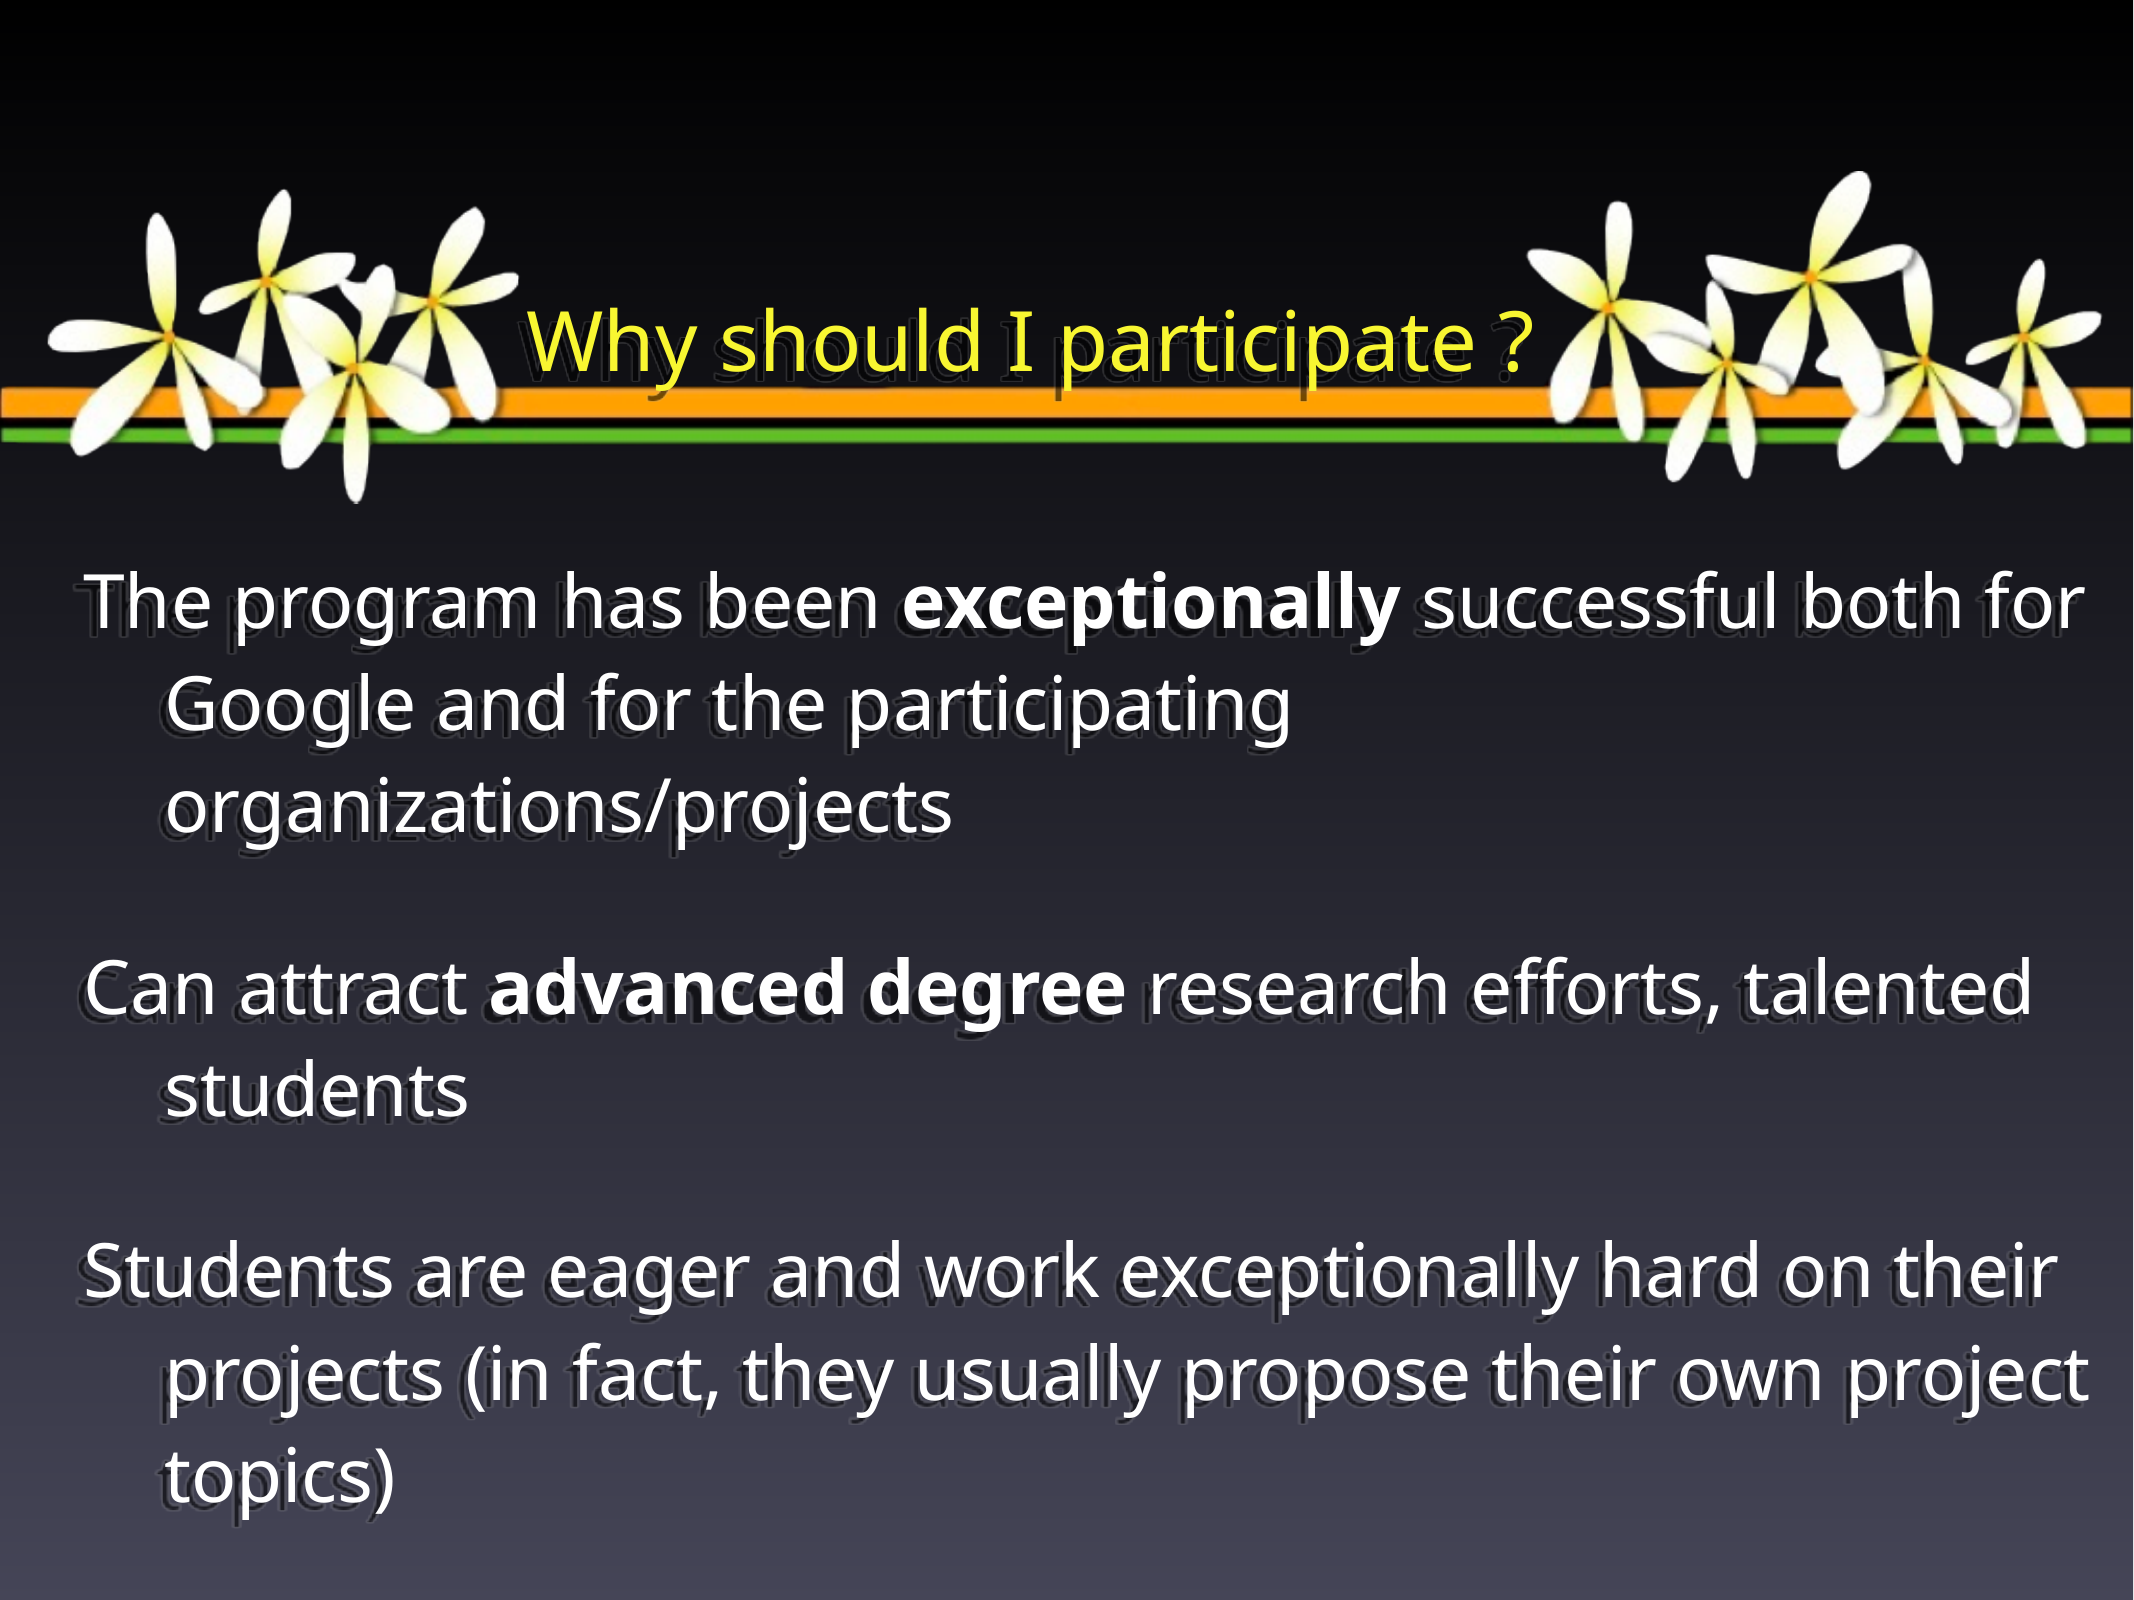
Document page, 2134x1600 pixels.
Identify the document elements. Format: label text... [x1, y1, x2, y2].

title Why should I participate ? [172, 139, 1890, 540]
picture [1890, 171, 2133, 504]
picture [0, 171, 172, 504]
list The program has been exceptionally successful both for Google and for the participating organizations/projects Can attract advanced degree research efforts, talented students Students are eager and work exceptionally hard on their projects (in fact, they usually propose their own project topics) Successful collaboration model for remotely interacting as part of an open source project with community resources in place [22, 539, 2109, 1600]
